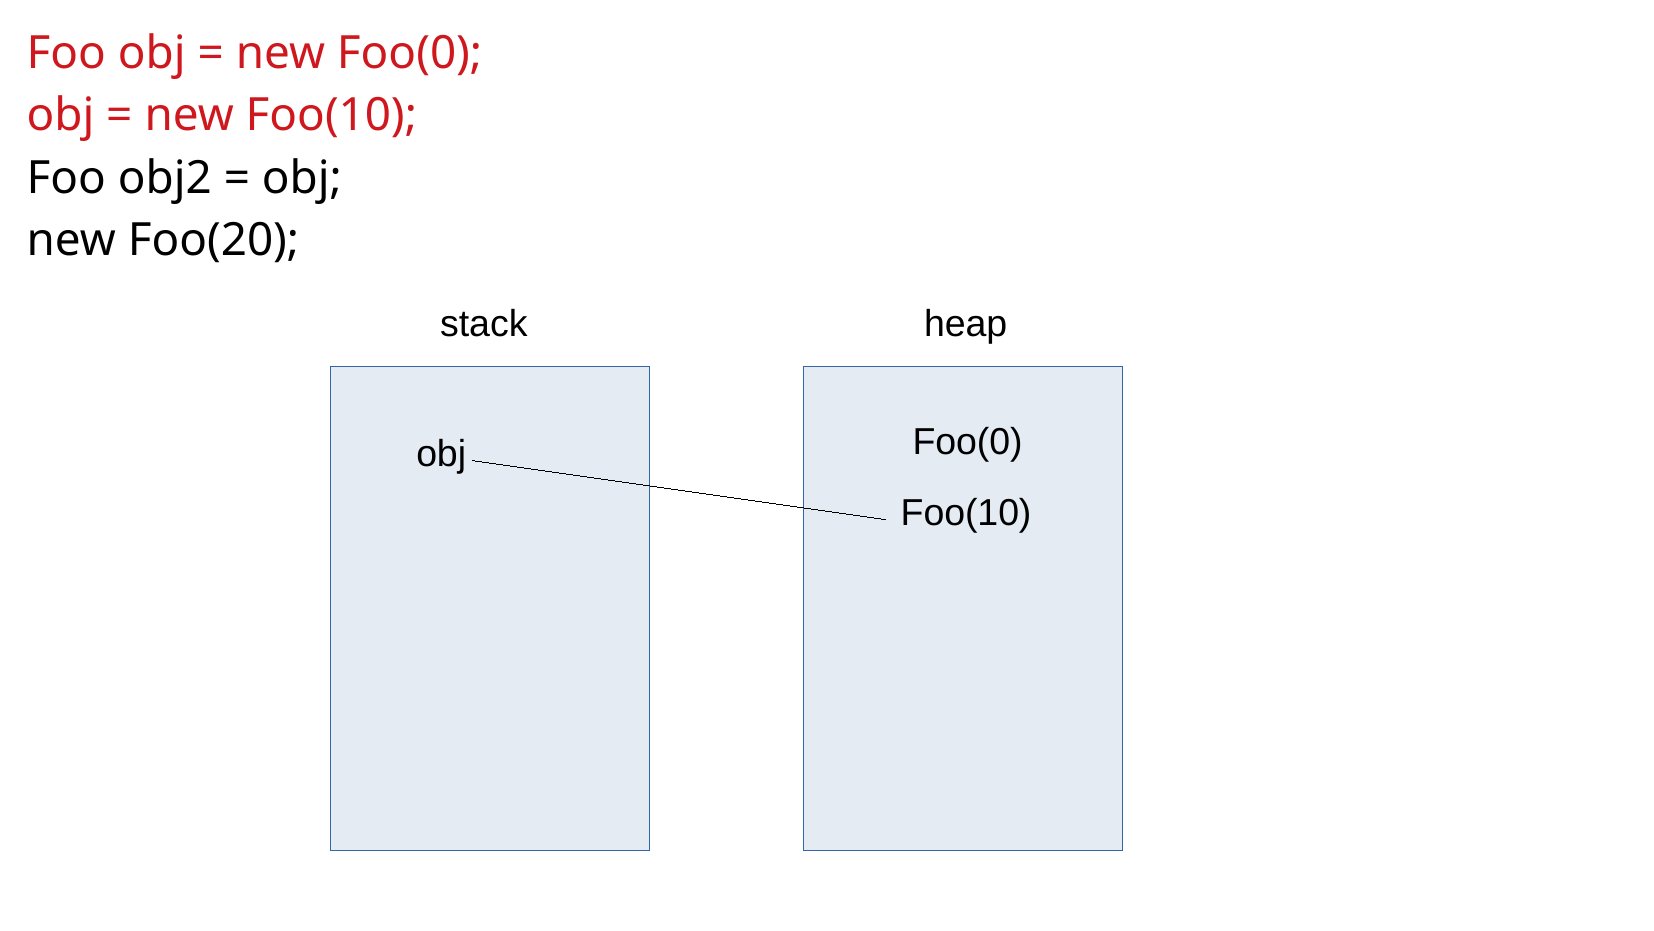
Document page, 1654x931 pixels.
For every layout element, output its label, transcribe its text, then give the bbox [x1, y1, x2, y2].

text_box Foo(10) [885, 484, 1063, 579]
text_box Foo obj = new Foo(0); obj = new Foo(10); Foo obj2 = obj; new Foo(20); [11, 11, 1583, 349]
text_box stack [425, 295, 579, 353]
text_box heap [909, 295, 1040, 353]
text_box [330, 366, 650, 851]
text_box [803, 366, 1123, 851]
text_box Foo(0) [897, 413, 1040, 471]
text_box obj [401, 425, 497, 483]
